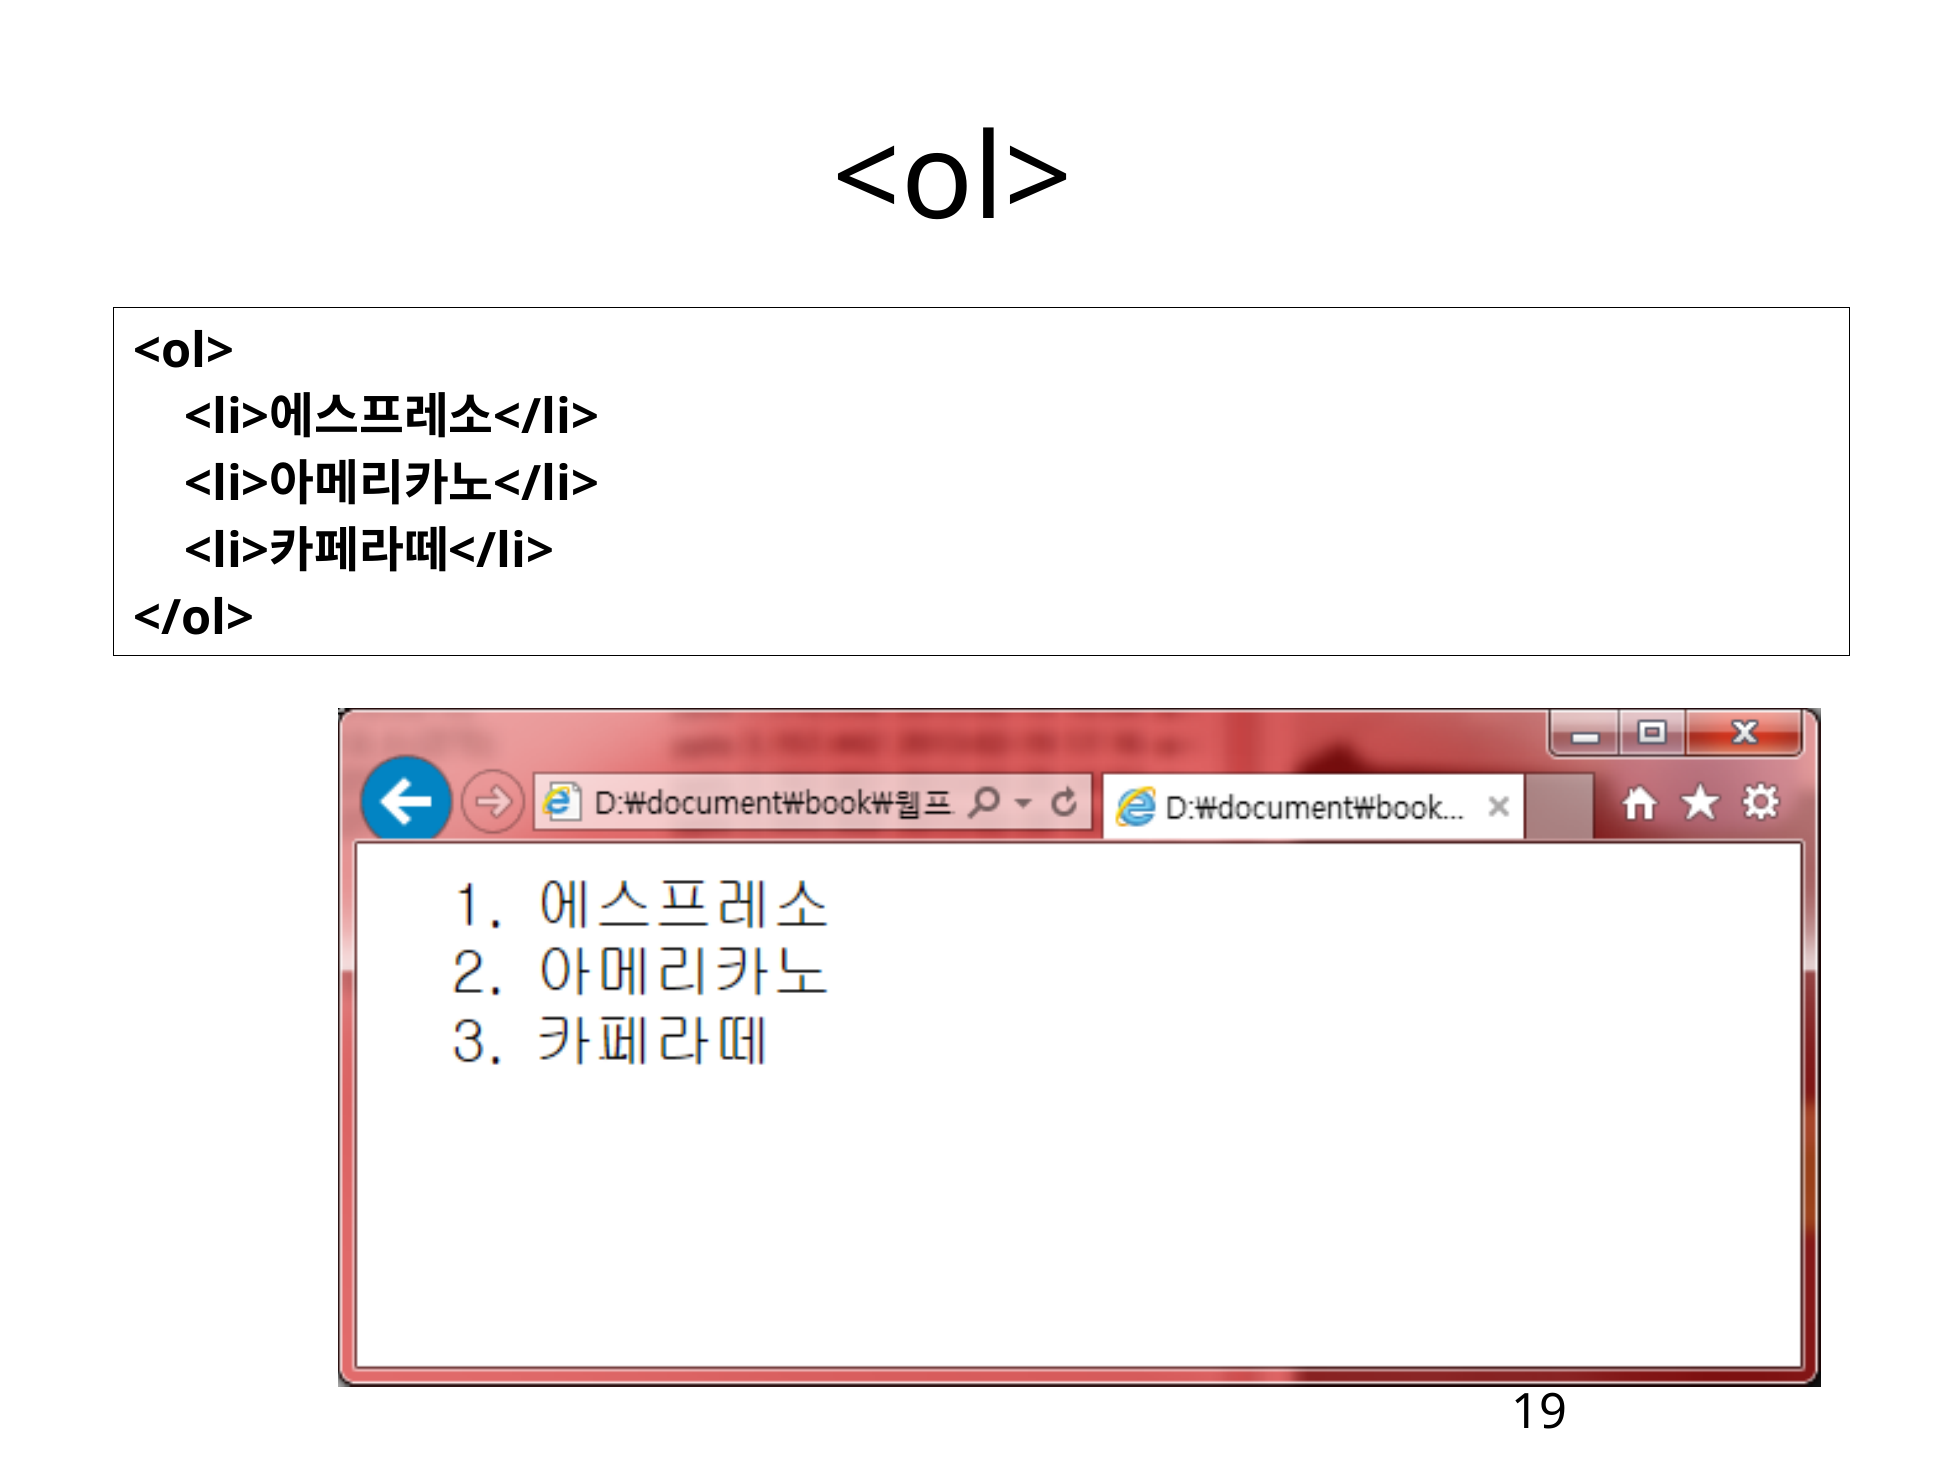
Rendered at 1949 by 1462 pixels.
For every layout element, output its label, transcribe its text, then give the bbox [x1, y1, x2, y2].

picture [338, 708, 1821, 1387]
title <ol> [156, 92, 1749, 255]
text_box <ol> <li>에스프레소</li> <li>아메리카노</li> <li>카페라떼</li> </ol> [113, 307, 1850, 656]
slide_number <숫자> [1496, 1372, 1899, 1462]
